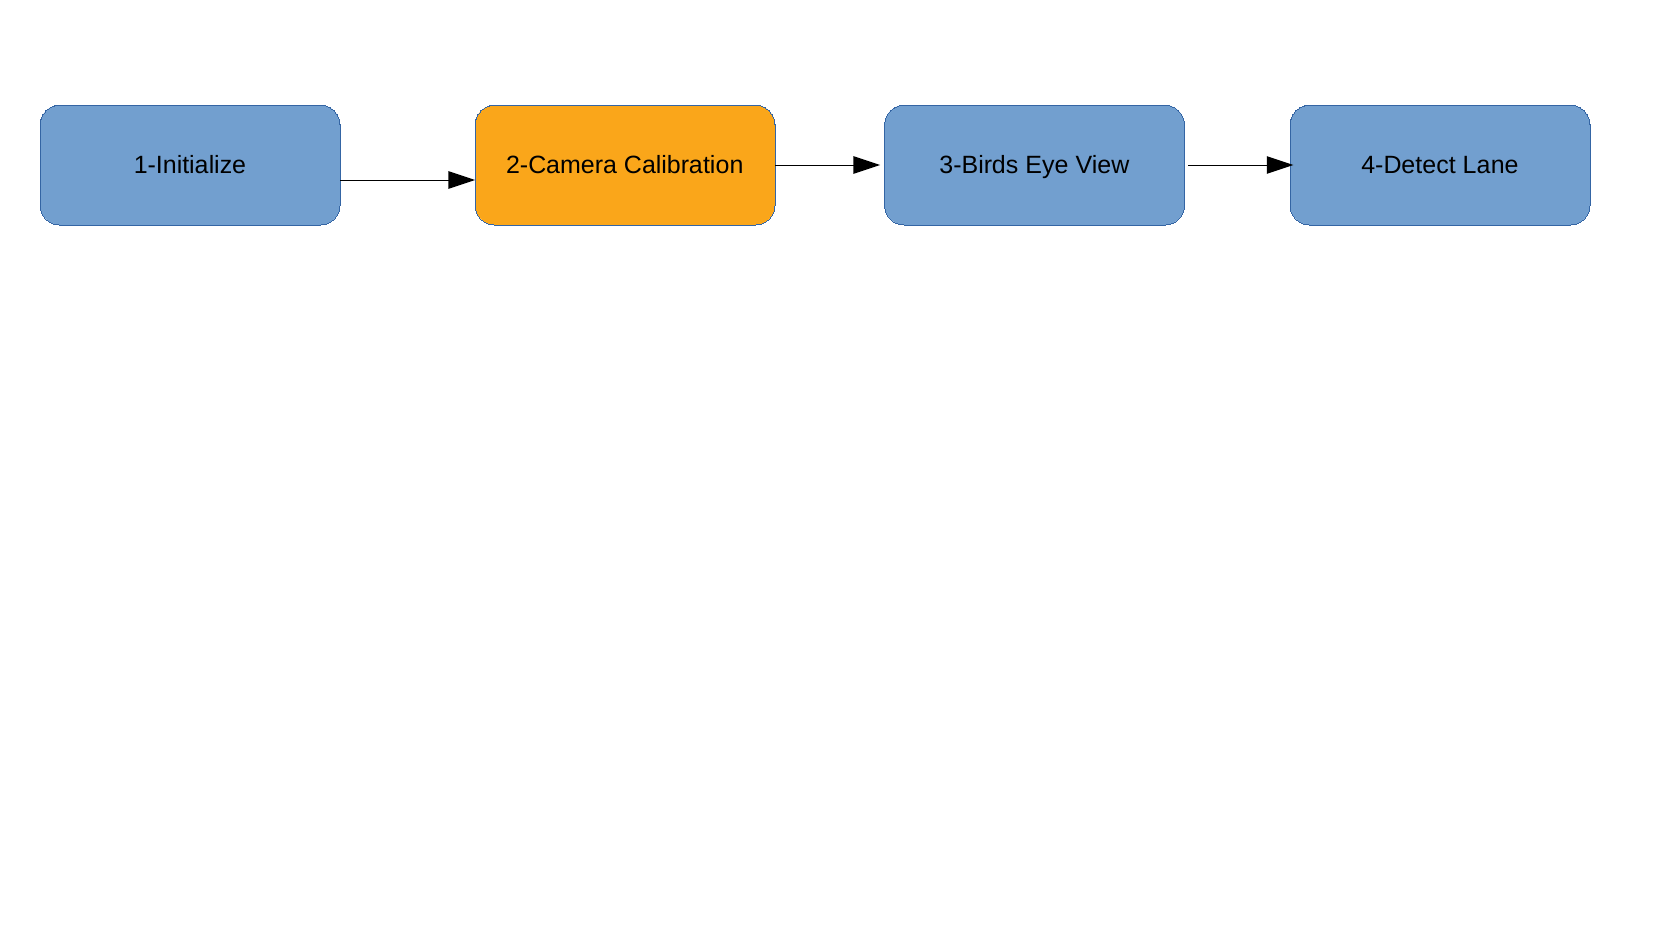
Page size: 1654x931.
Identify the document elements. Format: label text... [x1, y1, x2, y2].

text_box 3-Birds Eye View [884, 105, 1185, 226]
text_box 1-Initialize [40, 105, 341, 226]
text_box 4-Detect Lane [1290, 105, 1591, 226]
text_box 2-Camera Calibration [475, 105, 776, 226]
